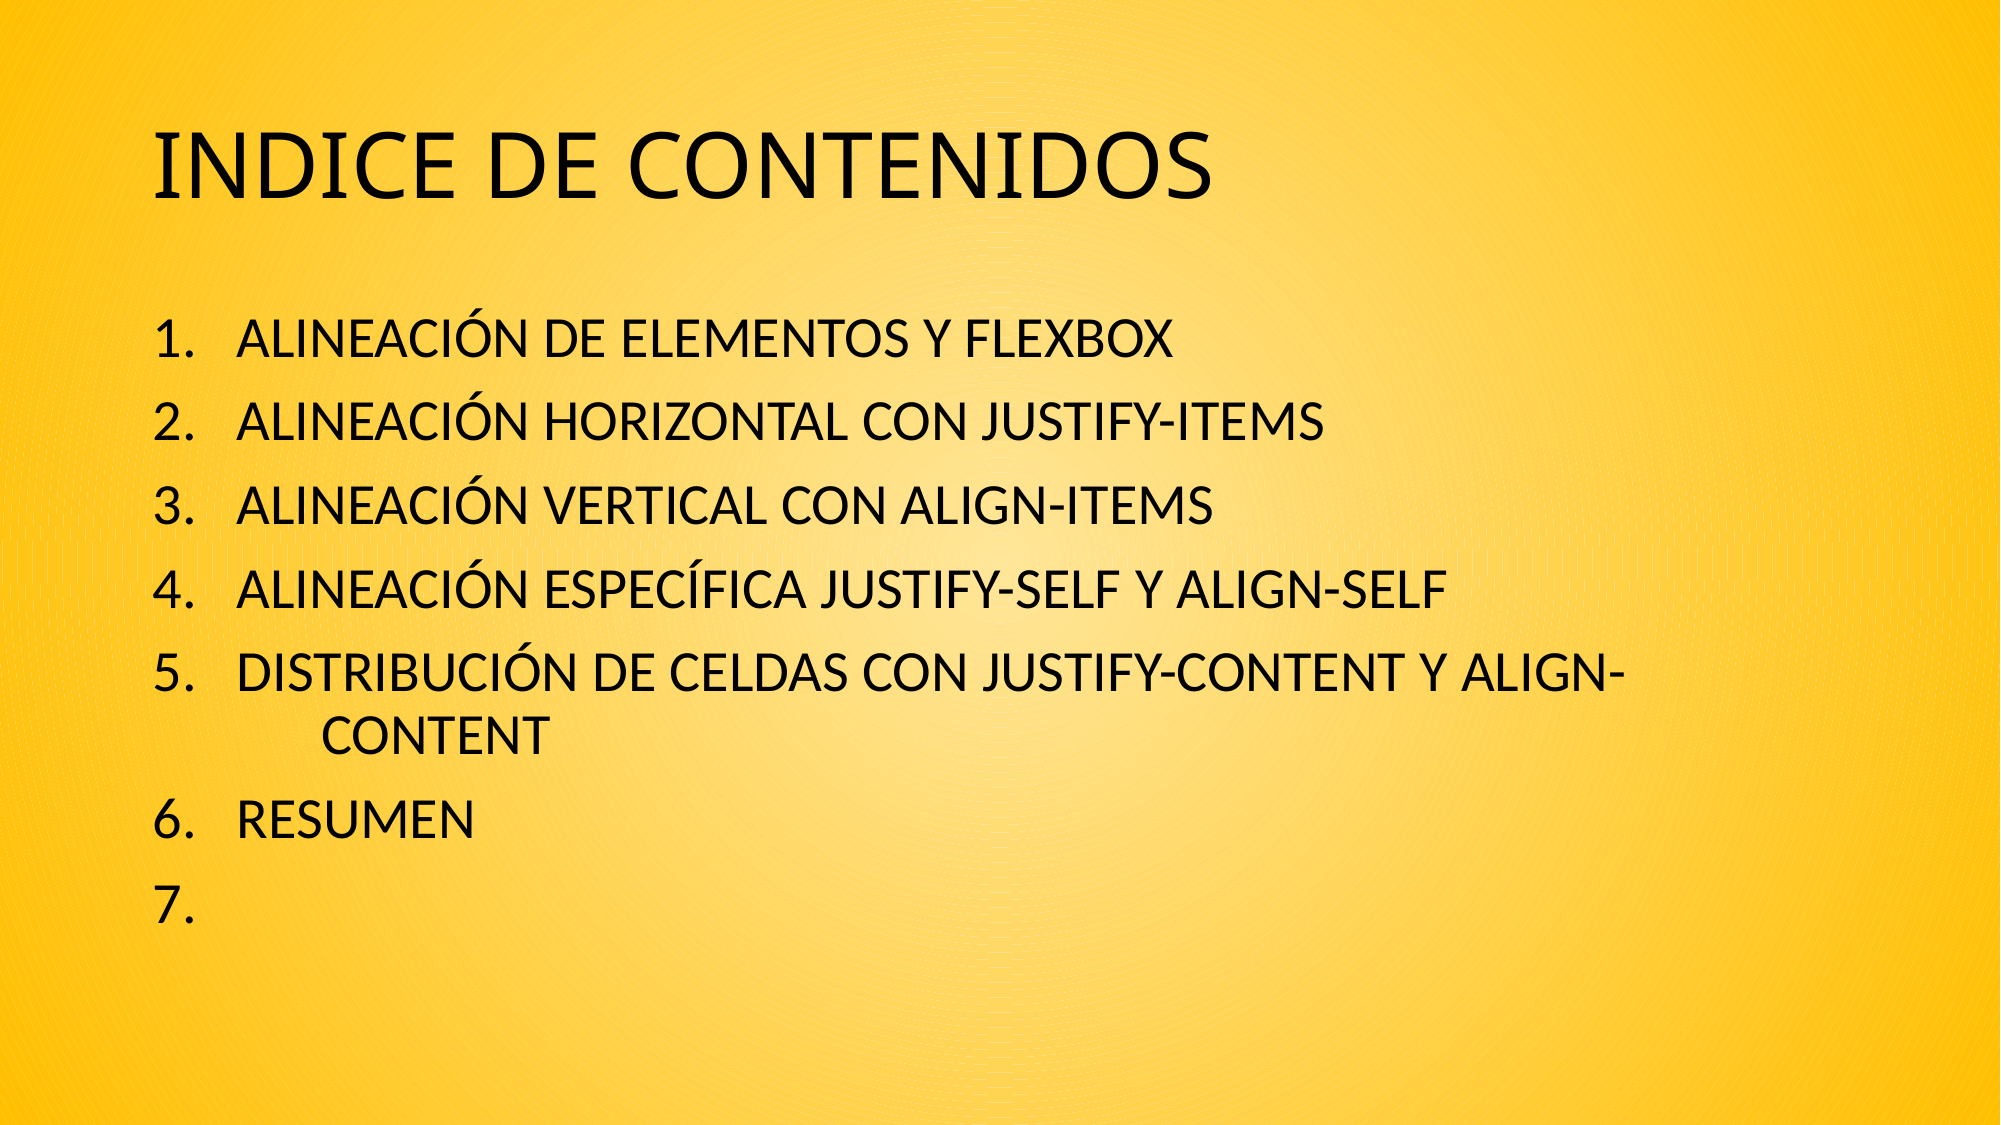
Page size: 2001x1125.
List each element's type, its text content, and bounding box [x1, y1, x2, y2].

list ALINEACIÓN DE ELEMENTOS Y FLEXBOX ALINEACIÓN HORIZONTAL CON JUSTIFY-ITEMS ALINEACIÓN VERTICAL CON ALIGN-ITEMS ALINEACIÓN ESPECÍFICA JUSTIFY-SELF Y ALIGN-SELF DISTRIBUCIÓN DE CELDAS CON JUSTIFY-CONTENT Y ALIGN-CONTENT RESUMEN [137, 299, 1863, 1014]
title INDICE DE CONTENIDOS [137, 59, 1863, 278]
